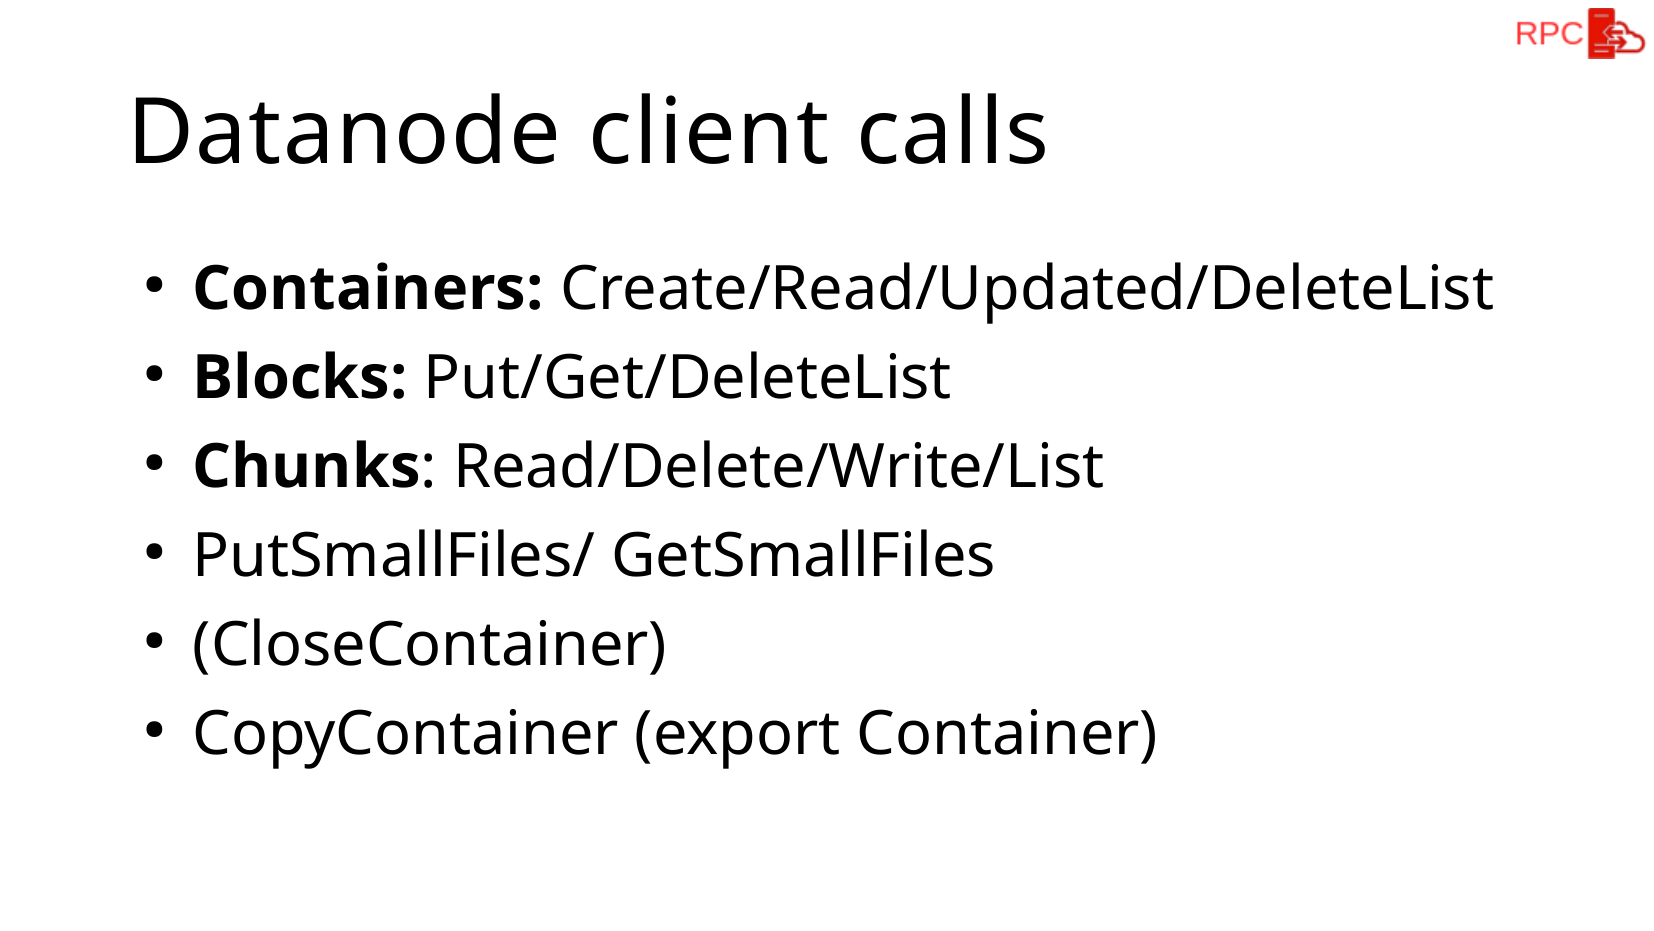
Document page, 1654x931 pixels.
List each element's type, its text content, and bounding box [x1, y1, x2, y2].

list Containers: Create/Read/Updated/DeleteList Blocks: Put/Get/DeleteList Chunks: Read/Delete/Write/List PutSmallFiles/ GetSmallFiles (CloseContainer) CopyContainer (export Container) [127, 244, 1527, 784]
picture [1513, 8, 1654, 59]
title Datanode client calls [127, 69, 1654, 187]
